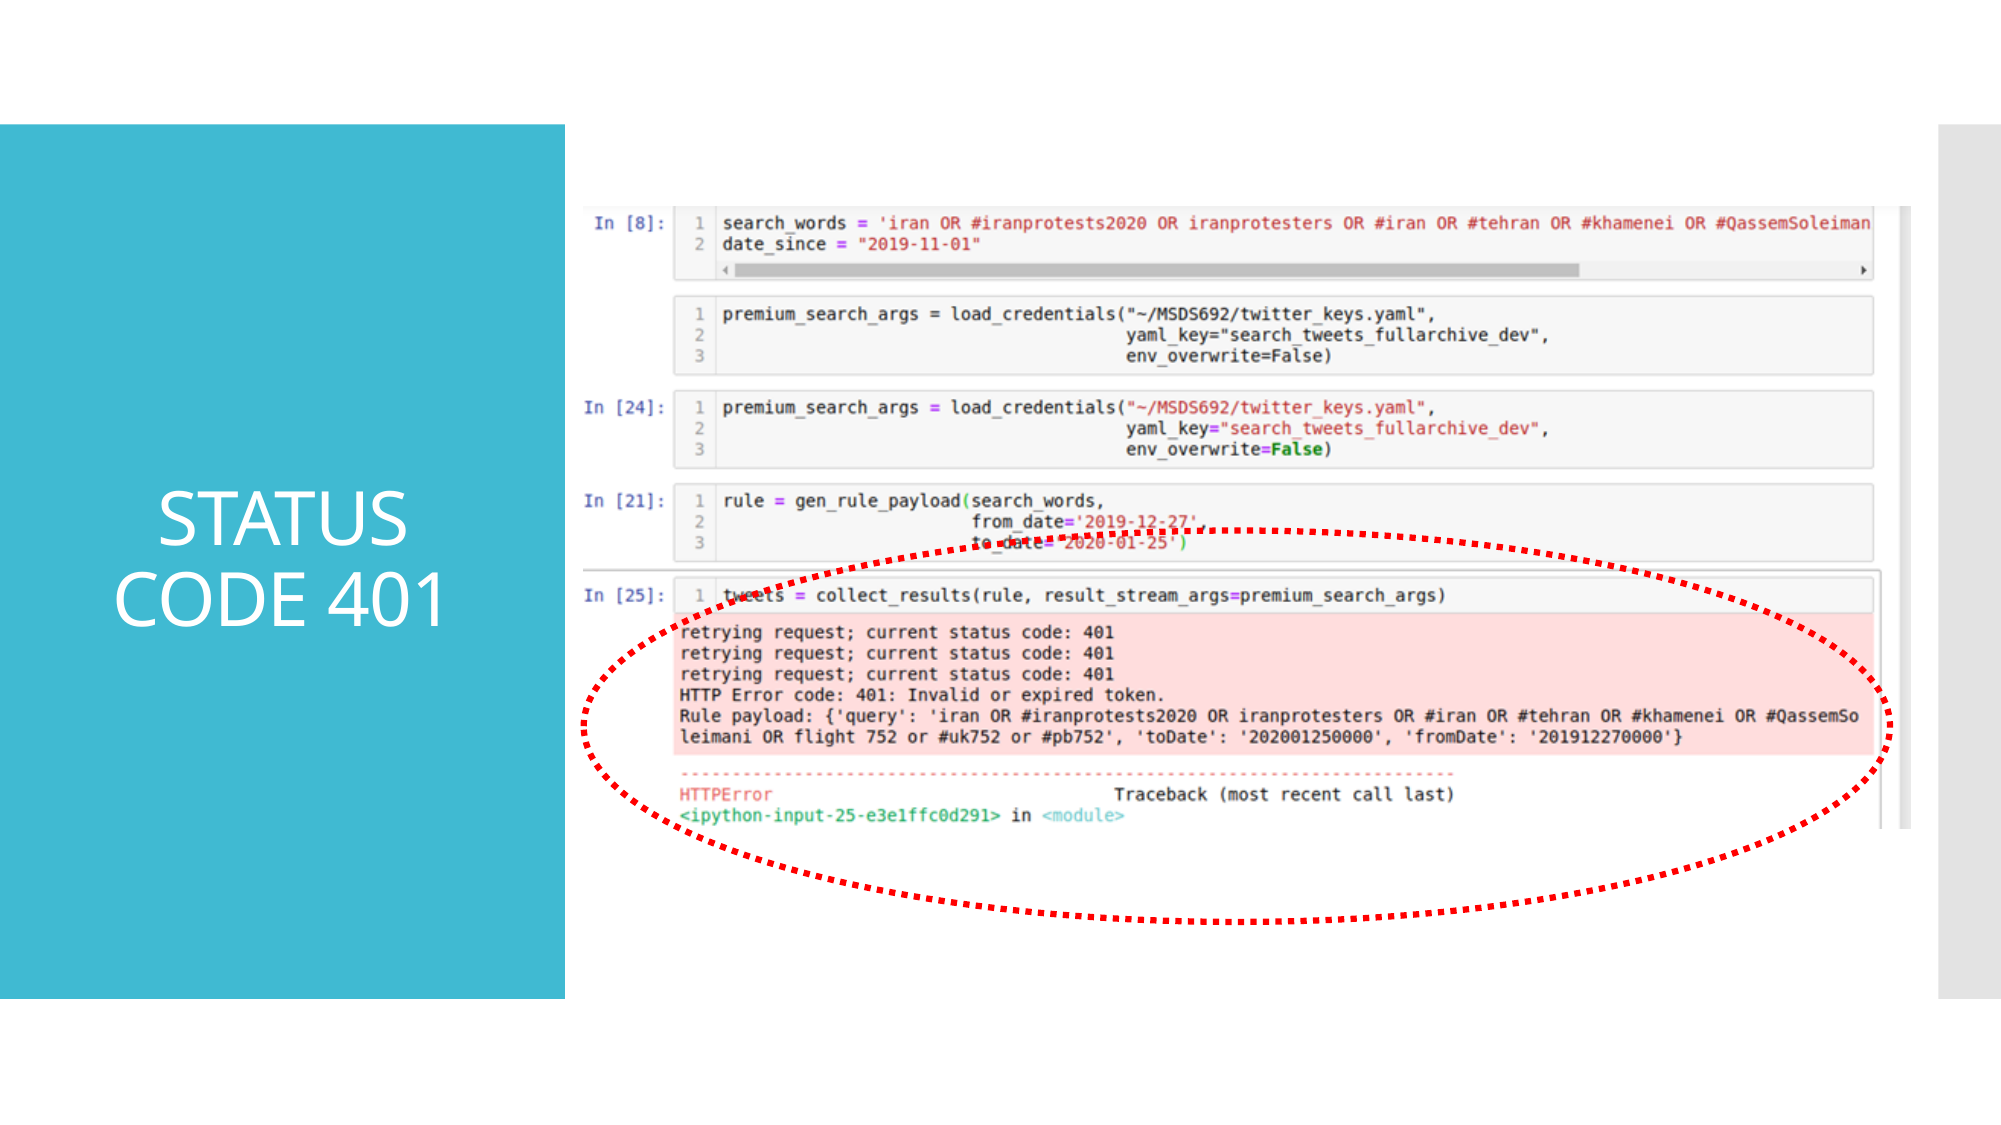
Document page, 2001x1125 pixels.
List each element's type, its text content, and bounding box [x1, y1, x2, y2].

title Status Code 401 [41, 184, 525, 940]
picture [583, 206, 1911, 829]
